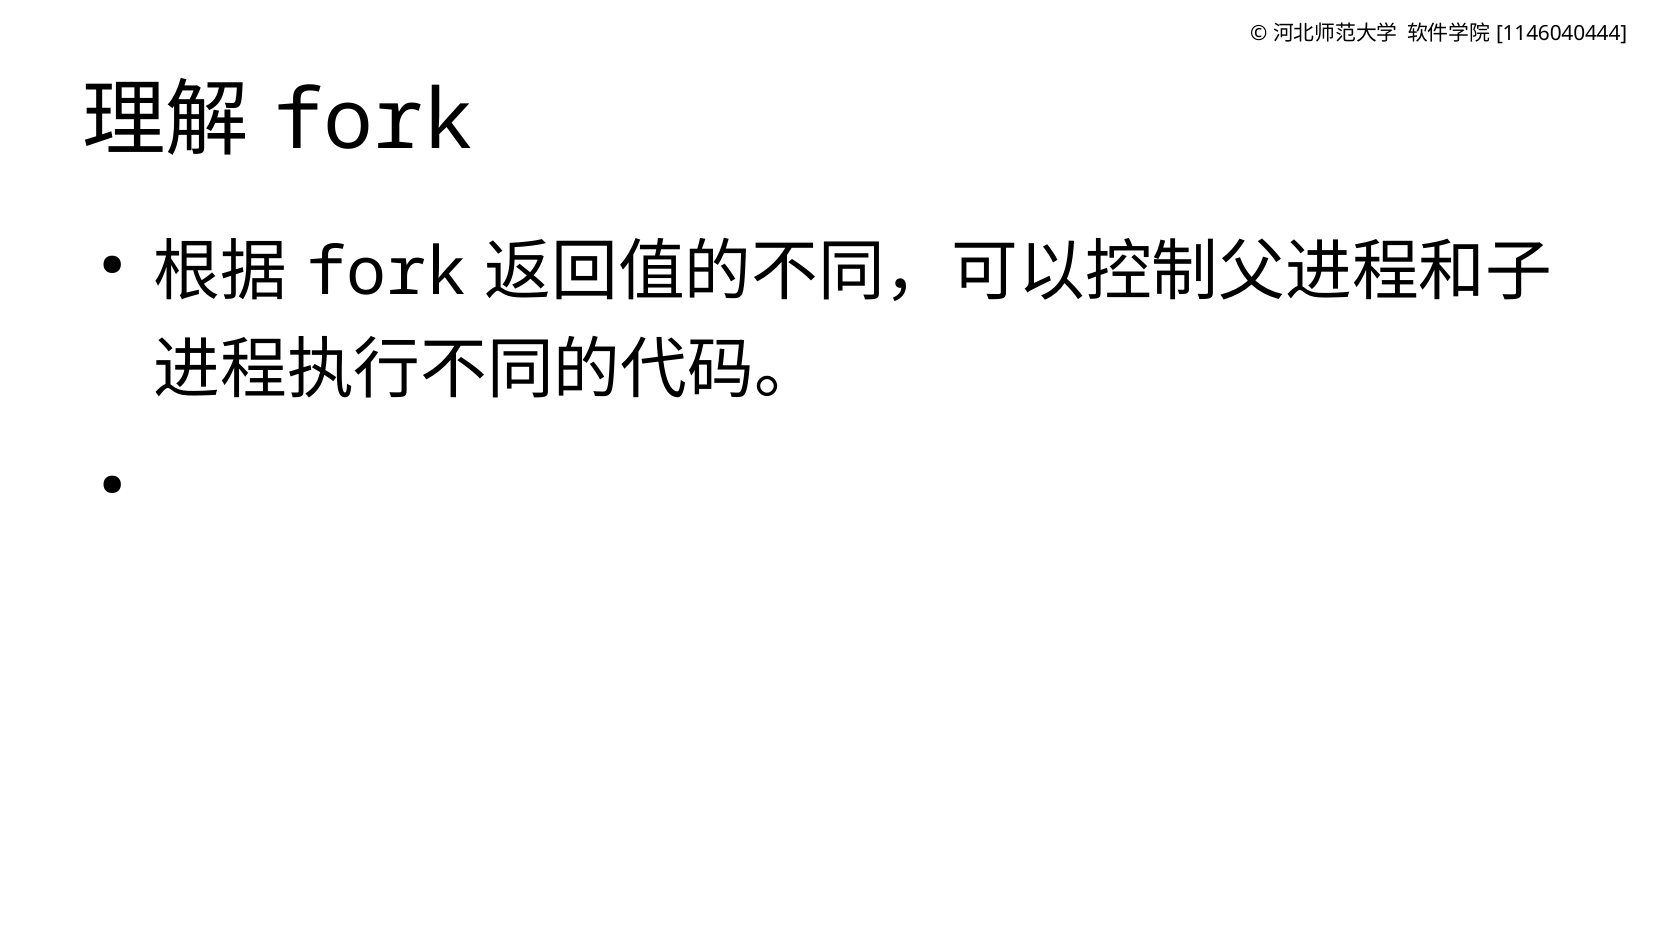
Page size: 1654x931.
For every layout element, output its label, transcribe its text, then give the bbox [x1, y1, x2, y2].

title 理解fork [82, 37, 1571, 189]
list 根据fork返回值的不同，可以控制父进程和子进程执行不同的代码。 [82, 217, 1571, 758]
